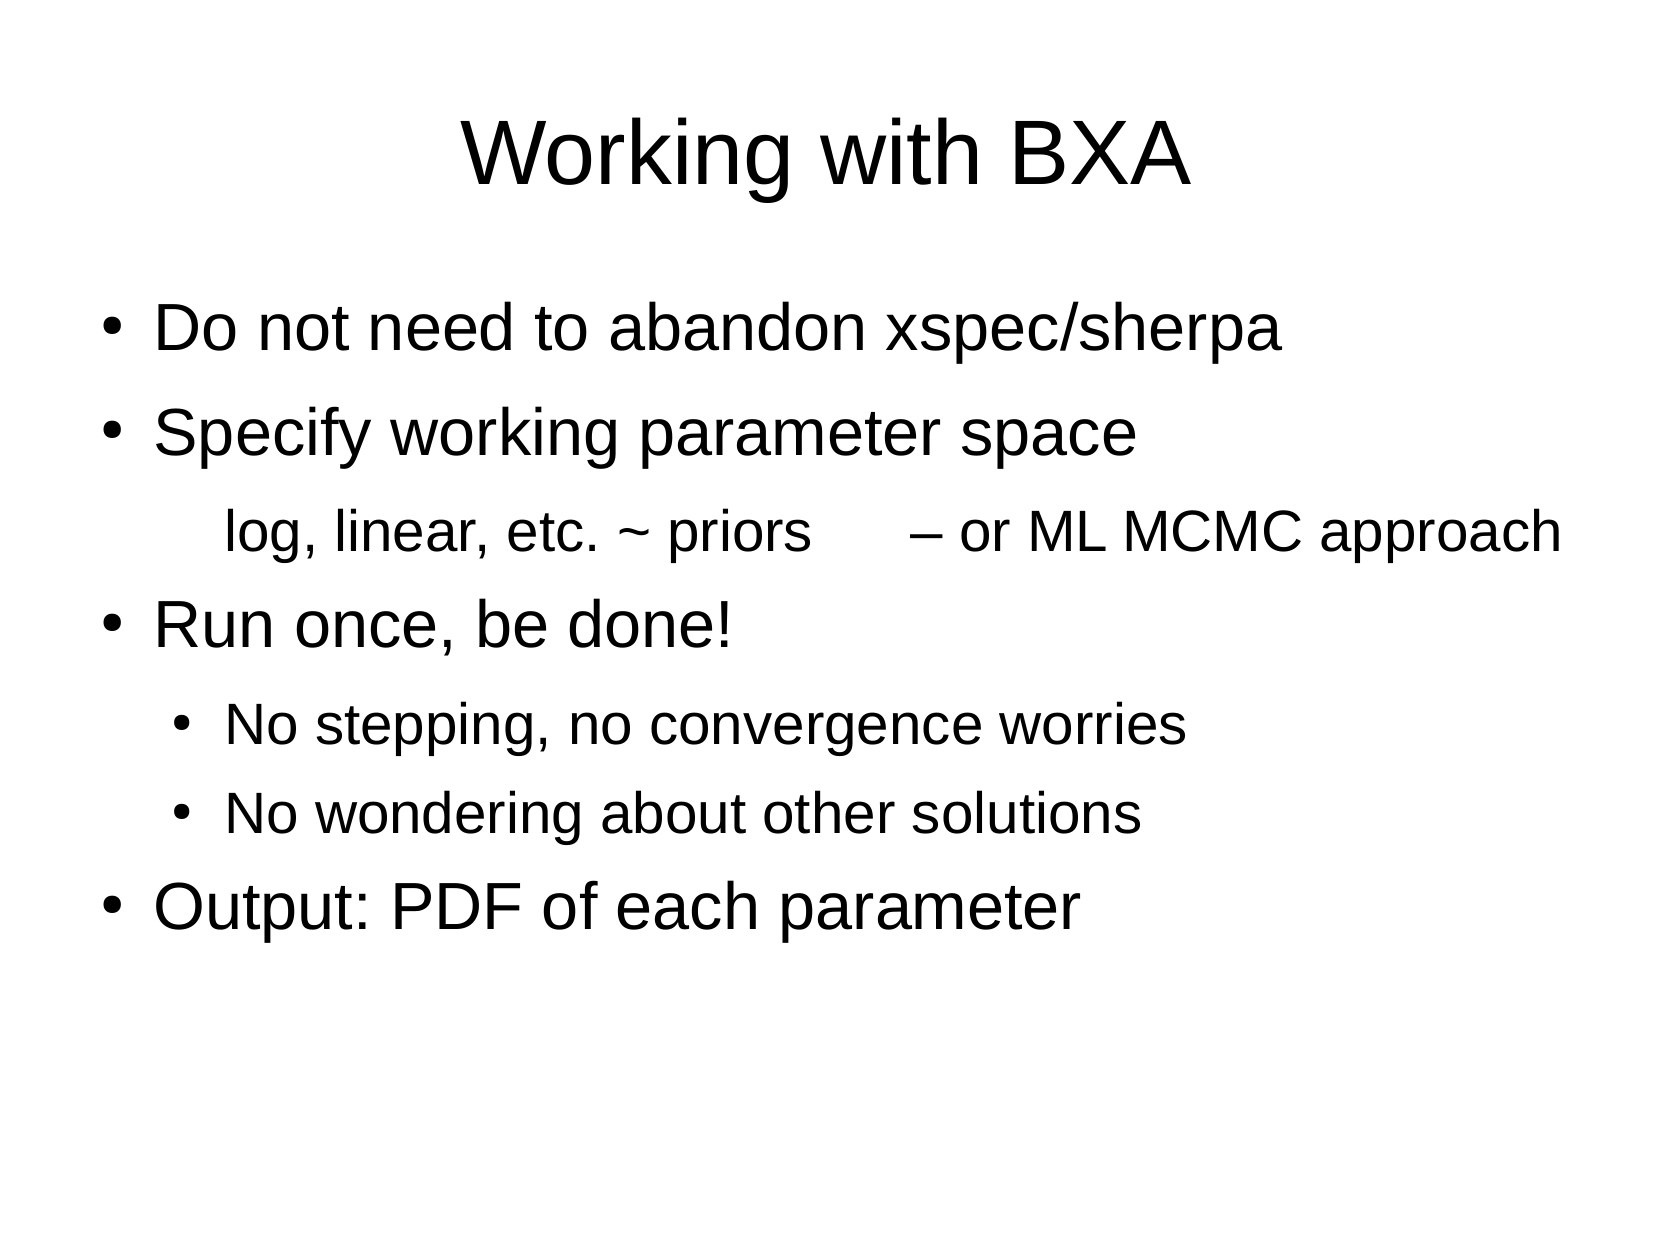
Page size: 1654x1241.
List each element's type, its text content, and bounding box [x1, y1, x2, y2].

list Do not need to abandon xspec/sherpa Specify working parameter space log, linear, etc. ~ priors – or ML MCMC approach Run once, be done! No stepping, no convergence worries No wondering about other solutions Output: PDF of each parameter [82, 290, 1571, 1010]
title Working with BXA [82, 49, 1571, 257]
